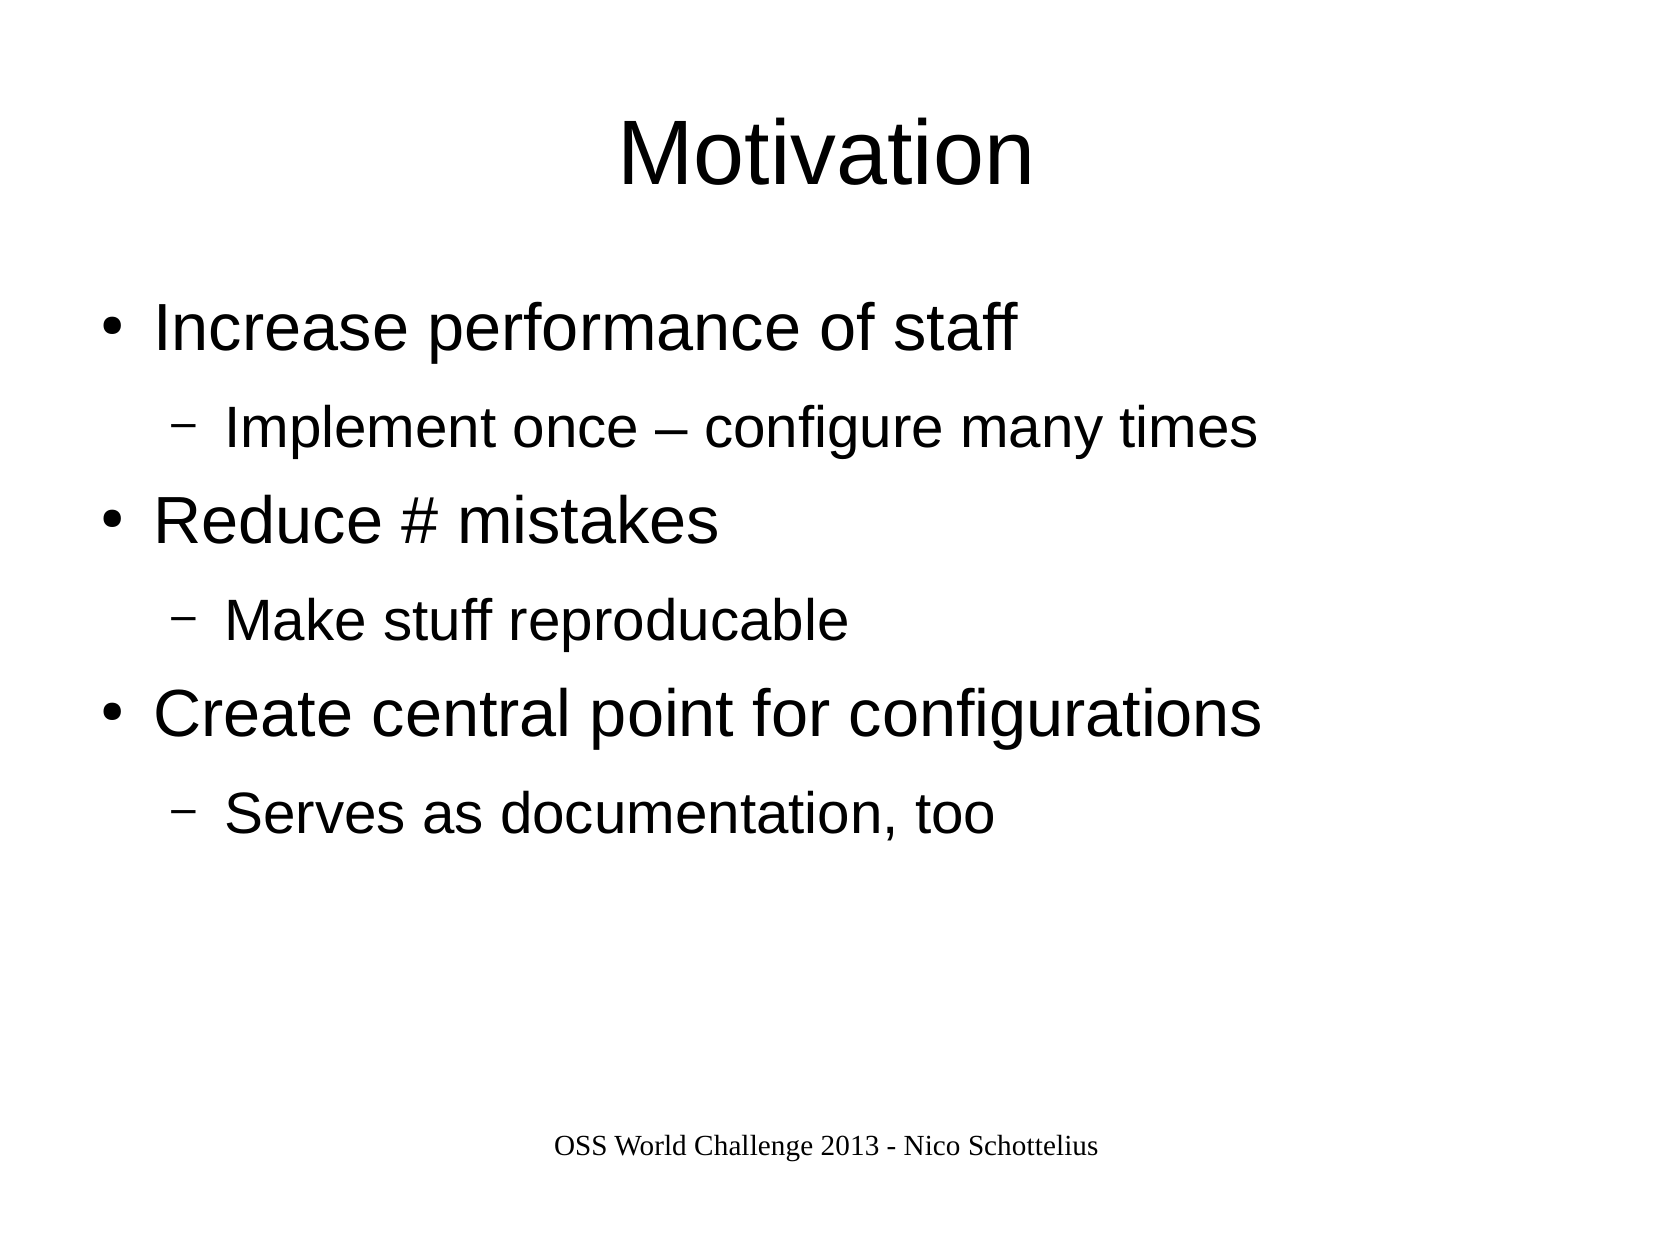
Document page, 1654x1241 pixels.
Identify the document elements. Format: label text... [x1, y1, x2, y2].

list Increase performance of staff Implement once – configure many times Reduce # mistakes Make stuff reproducable Create central point for configurations Serves as documentation, too [82, 290, 1538, 1010]
title Motivation [82, 49, 1571, 257]
